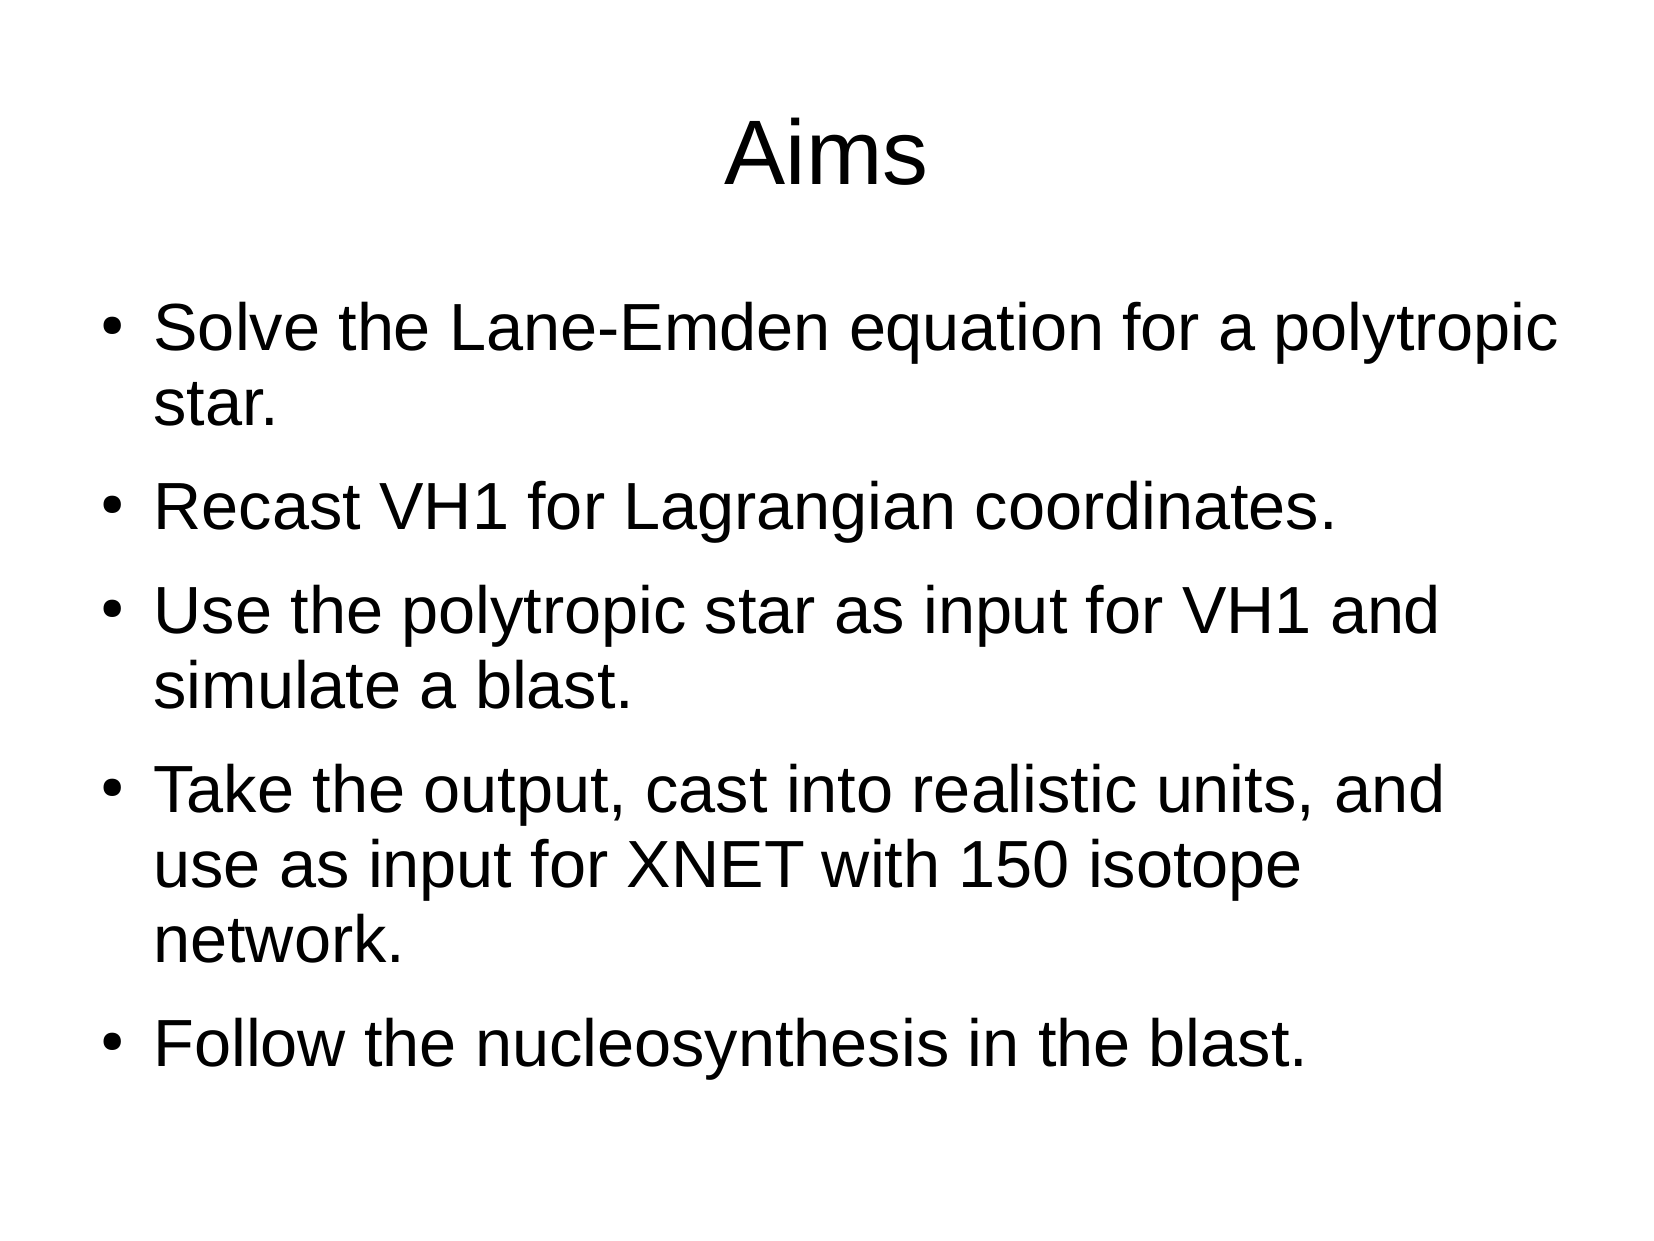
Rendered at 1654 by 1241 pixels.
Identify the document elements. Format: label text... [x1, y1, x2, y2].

list Solve the Lane-Emden equation for a polytropic star. Recast VH1 for Lagrangian coordinates. Use the polytropic star as input for VH1 and simulate a blast. Take the output, cast into realistic units, and use as input for XNET with 150 isotope network. Follow the nucleosynthesis in the blast. [82, 290, 1571, 1109]
title Aims [82, 49, 1571, 257]
